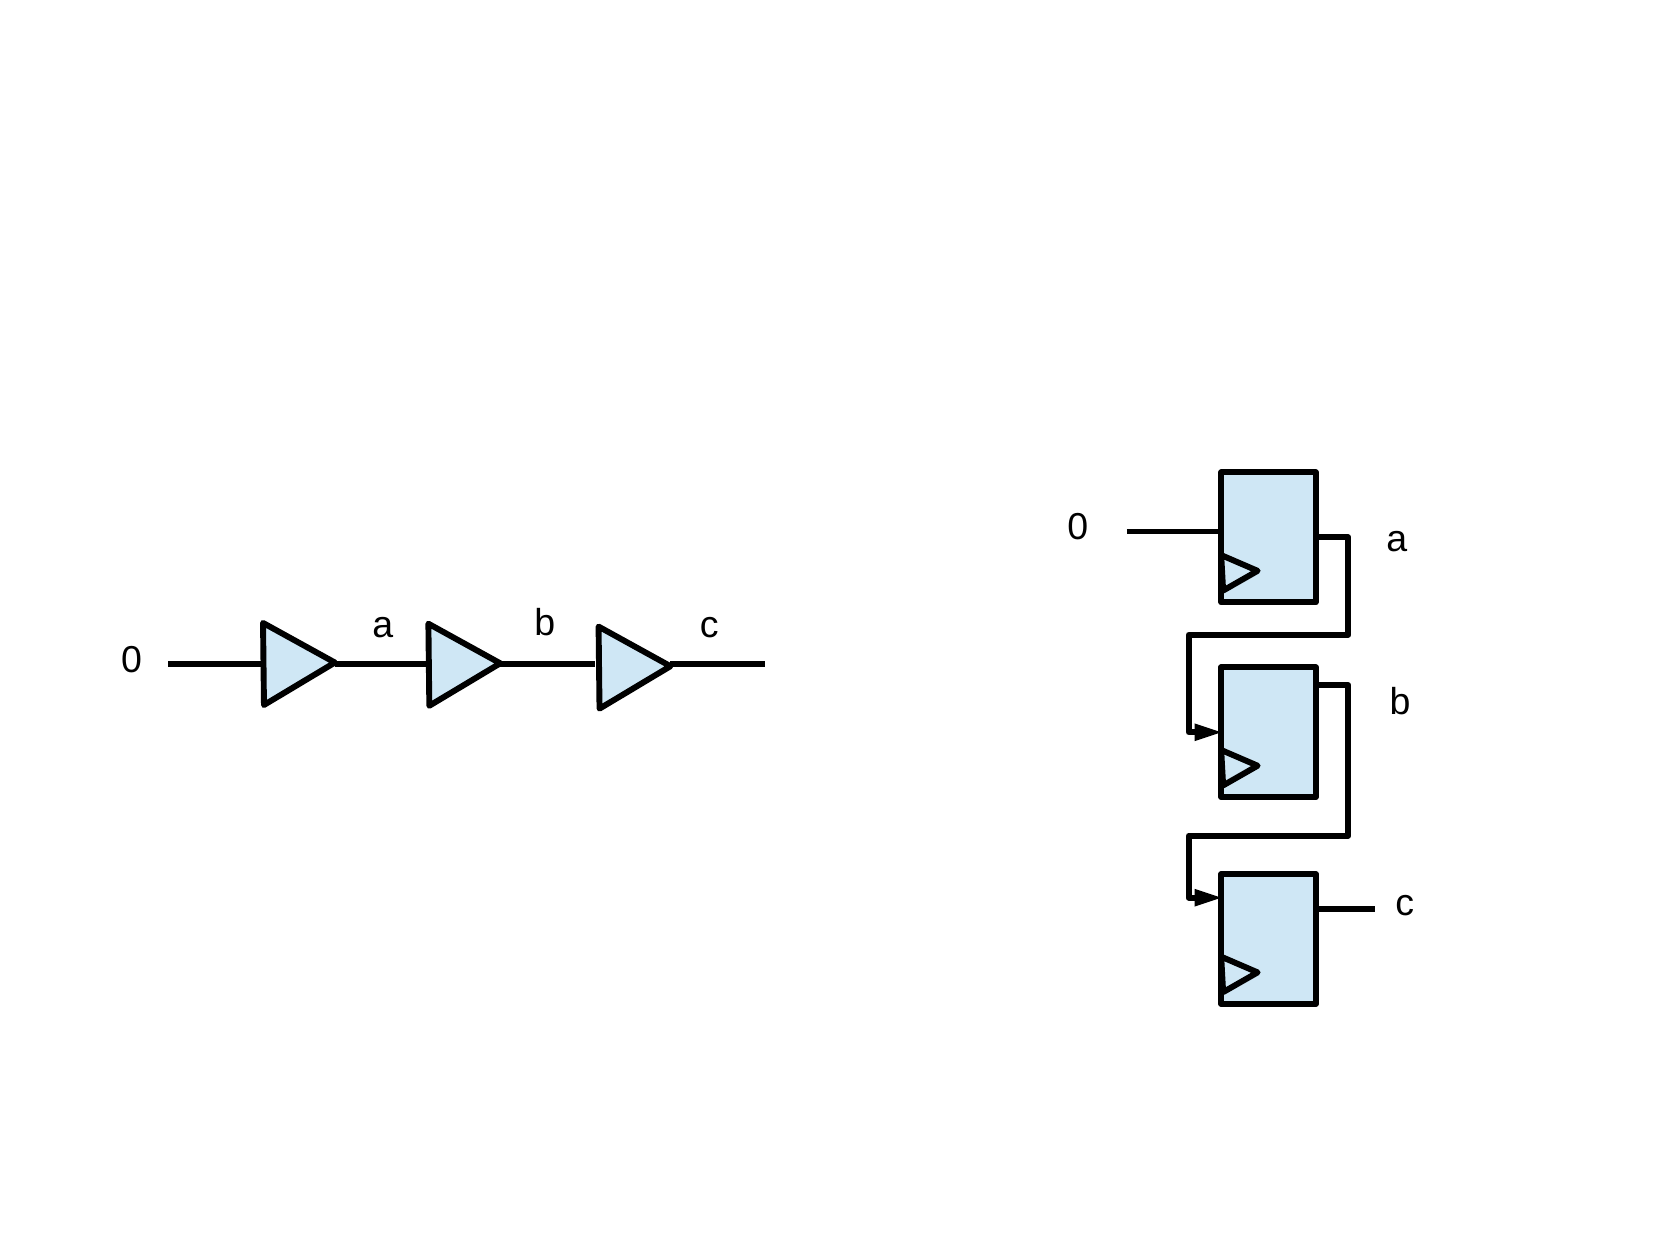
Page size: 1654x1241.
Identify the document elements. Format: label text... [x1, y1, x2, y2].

text_box [263, 622, 335, 706]
text_box 0 [1052, 498, 1104, 556]
text_box c [685, 595, 734, 653]
text_box [1221, 667, 1316, 798]
text_box c [1380, 874, 1430, 931]
text_box [428, 623, 500, 706]
text_box a [357, 595, 408, 653]
text_box 0 [106, 631, 157, 689]
text_box [1221, 472, 1316, 603]
text_box [598, 626, 670, 709]
text_box b [1374, 673, 1426, 731]
text_box [1221, 874, 1316, 1004]
text_box b [519, 593, 571, 651]
text_box a [1371, 510, 1423, 567]
